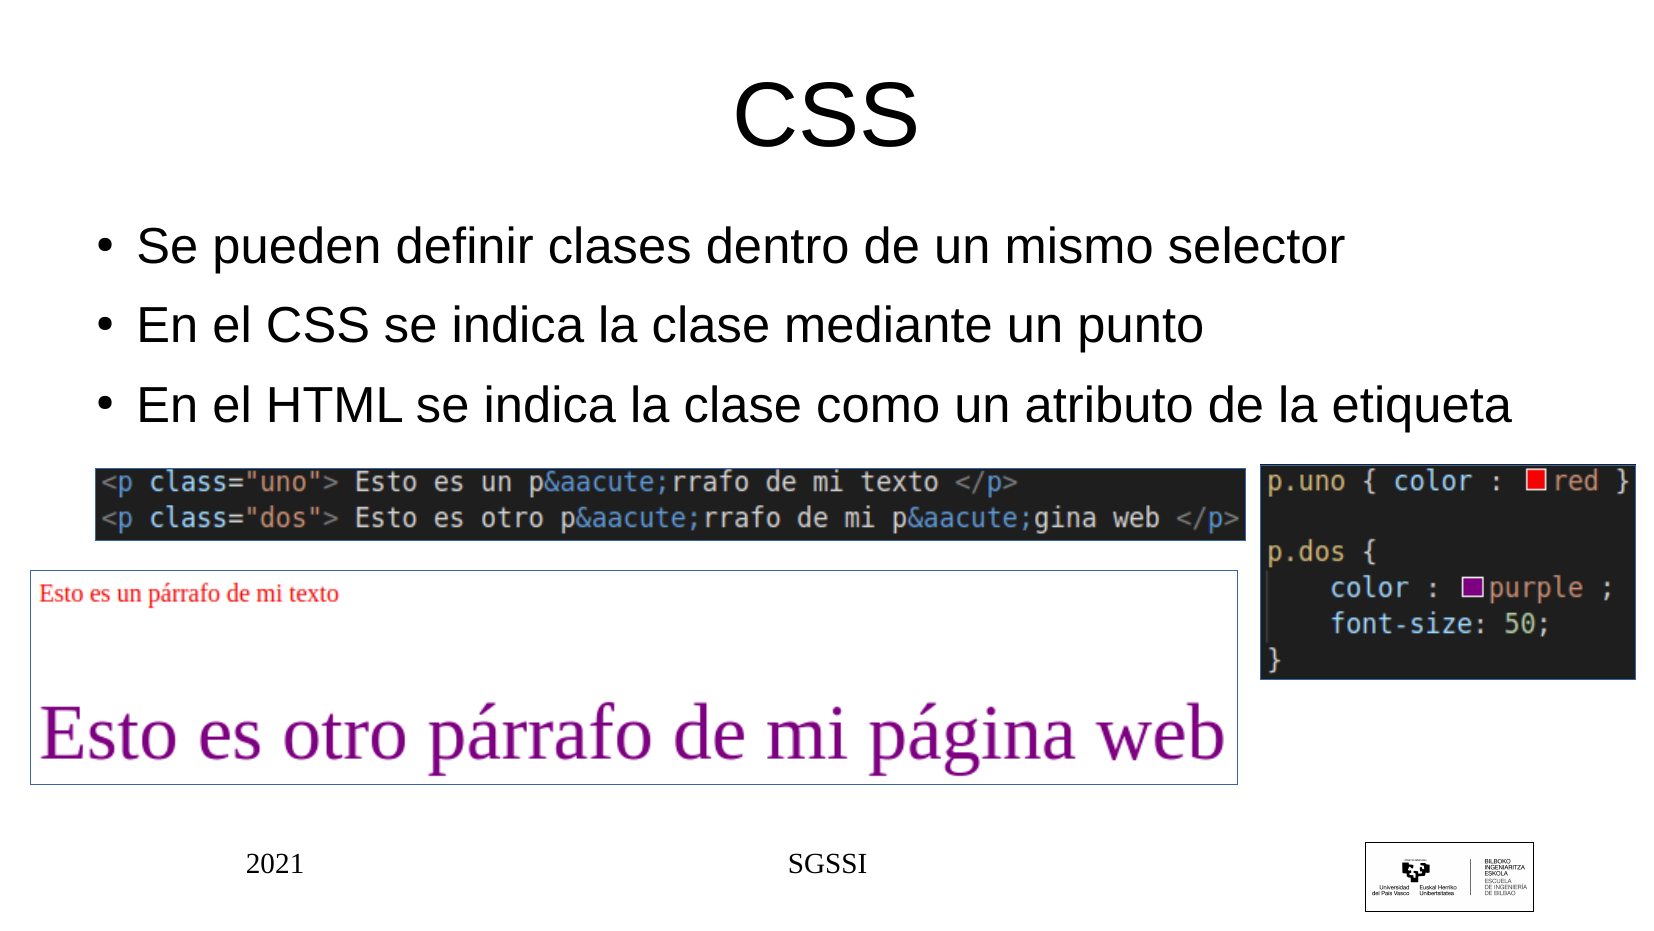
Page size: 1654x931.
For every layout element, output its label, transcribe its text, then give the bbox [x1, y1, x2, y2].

title CSS [82, 37, 1571, 193]
picture [1260, 464, 1636, 680]
list Se pueden definir clases dentro de un mismo selector En el CSS se indica la clase mediante un punto En el HTML se indica la clase como un atributo de la etiqueta [82, 217, 1546, 436]
picture [95, 468, 1246, 541]
picture [1366, 843, 1533, 911]
picture [30, 569, 1238, 785]
